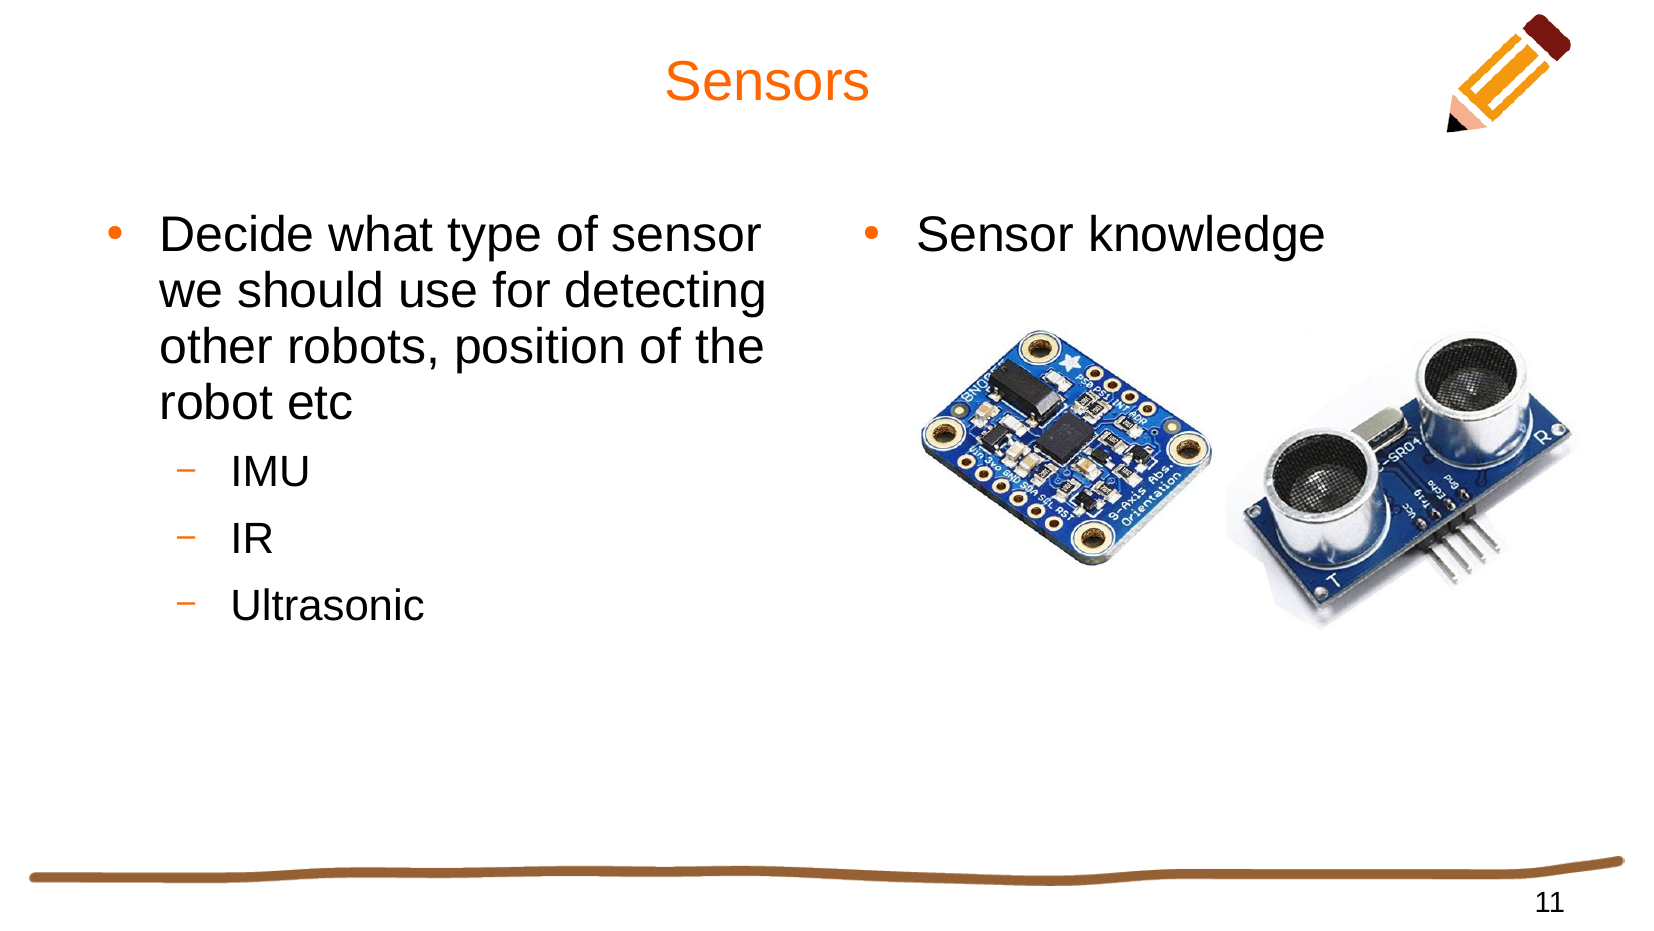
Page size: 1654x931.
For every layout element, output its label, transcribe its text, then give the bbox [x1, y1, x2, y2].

picture [1446, 14, 1571, 133]
picture [29, 856, 1625, 886]
list Decide what type of sensor we should use for detecting other robots, position of the robot etc IMU IR Ultrasonic [88, 206, 809, 857]
title Sensors [88, 29, 1447, 133]
picture [885, 265, 1595, 666]
list Sensor knowledge [845, 206, 1566, 857]
